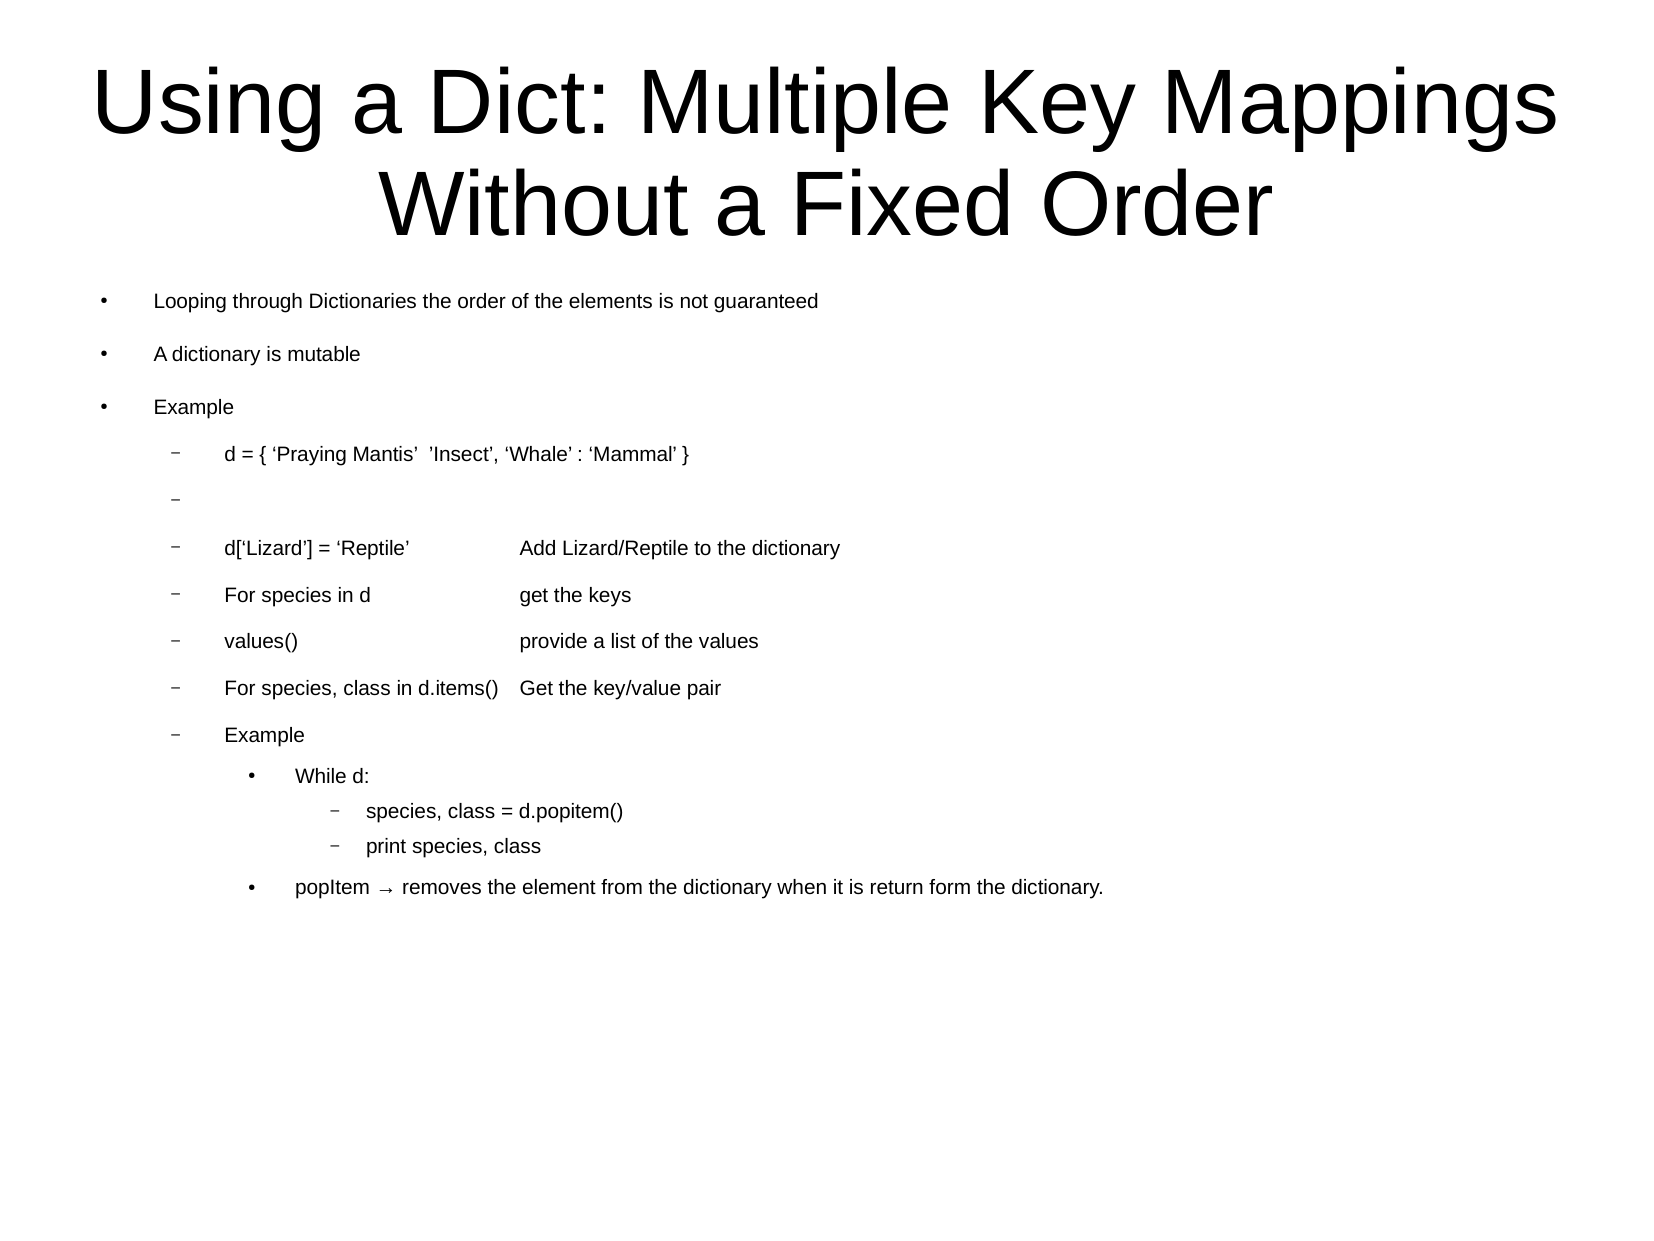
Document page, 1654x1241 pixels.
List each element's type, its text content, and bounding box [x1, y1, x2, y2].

title Using a Dict: Multiple Key Mappings Without a Fixed Order [82, 49, 1571, 257]
list Looping through Dictionaries the order of the elements is not guaranteed A dictionary is mutable Example d = { ‘Praying Mantis’ ’Insect’, ‘Whale’ : ‘Mammal’ } d[‘Lizard’] = ‘Reptile’ Add Lizard/Reptile to the dictionary For species in d get the keys values() provide a list of the values For species, class in d.items() Get the key/value pair Example While d: species, class = d.popitem() print species, class popItem → removes the element from the dictionary when it is return form the dictionary. [82, 290, 1560, 1229]
